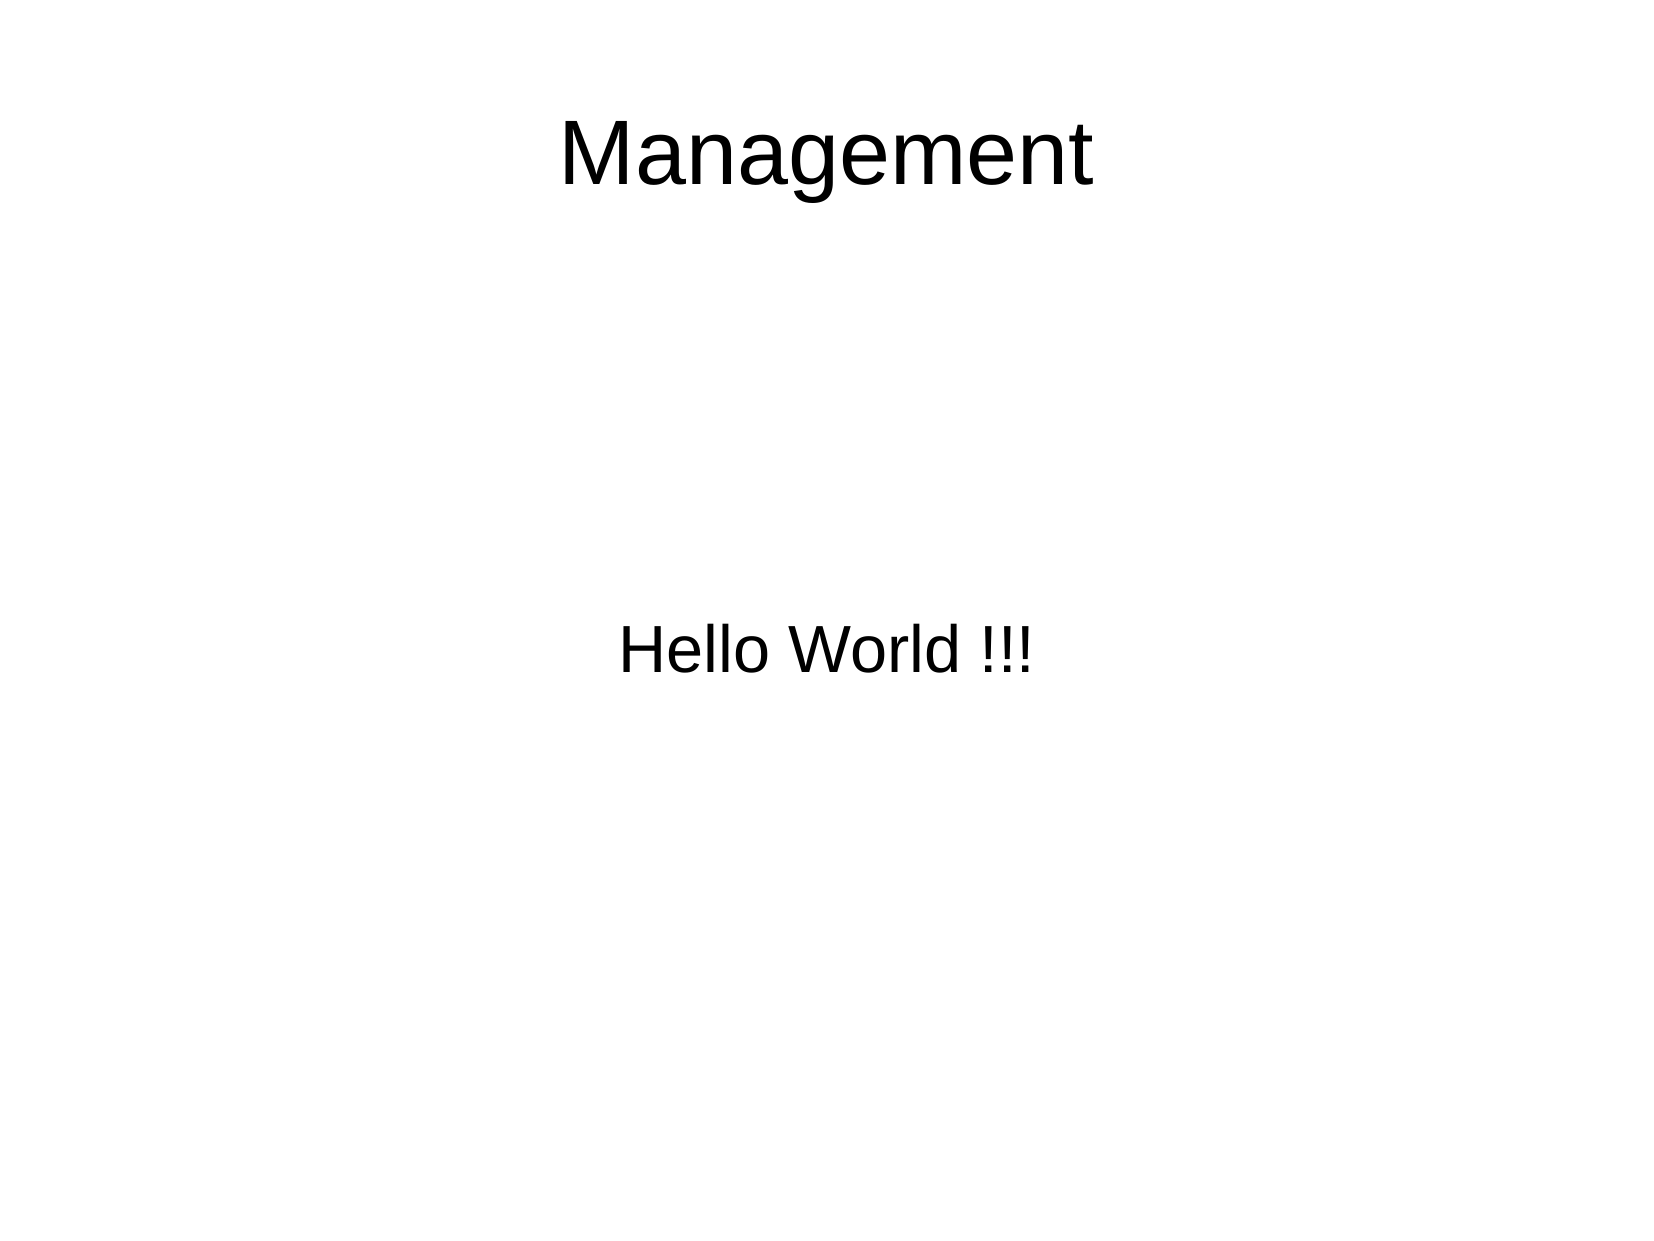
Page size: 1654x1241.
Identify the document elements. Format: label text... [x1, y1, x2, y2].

title Management [82, 49, 1571, 257]
subtitle Hello World !!! [82, 290, 1571, 1010]
